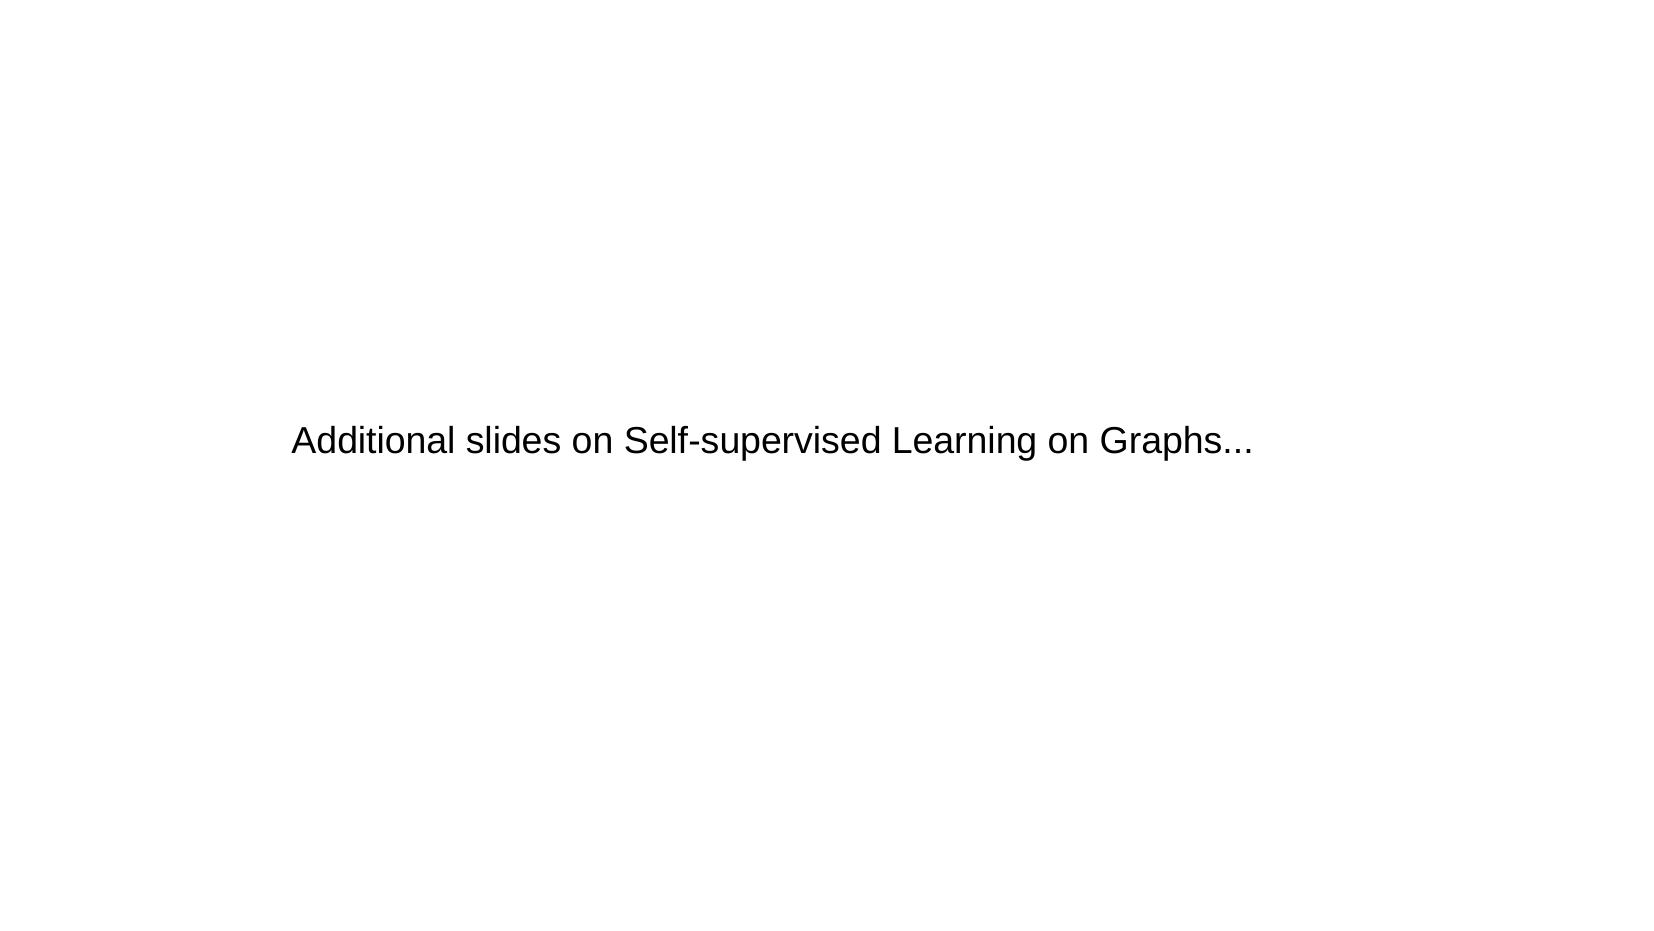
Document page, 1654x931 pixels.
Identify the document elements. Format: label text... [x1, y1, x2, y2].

text_box Additional slides on Self-supervised Learning on Graphs... [276, 412, 1501, 512]
